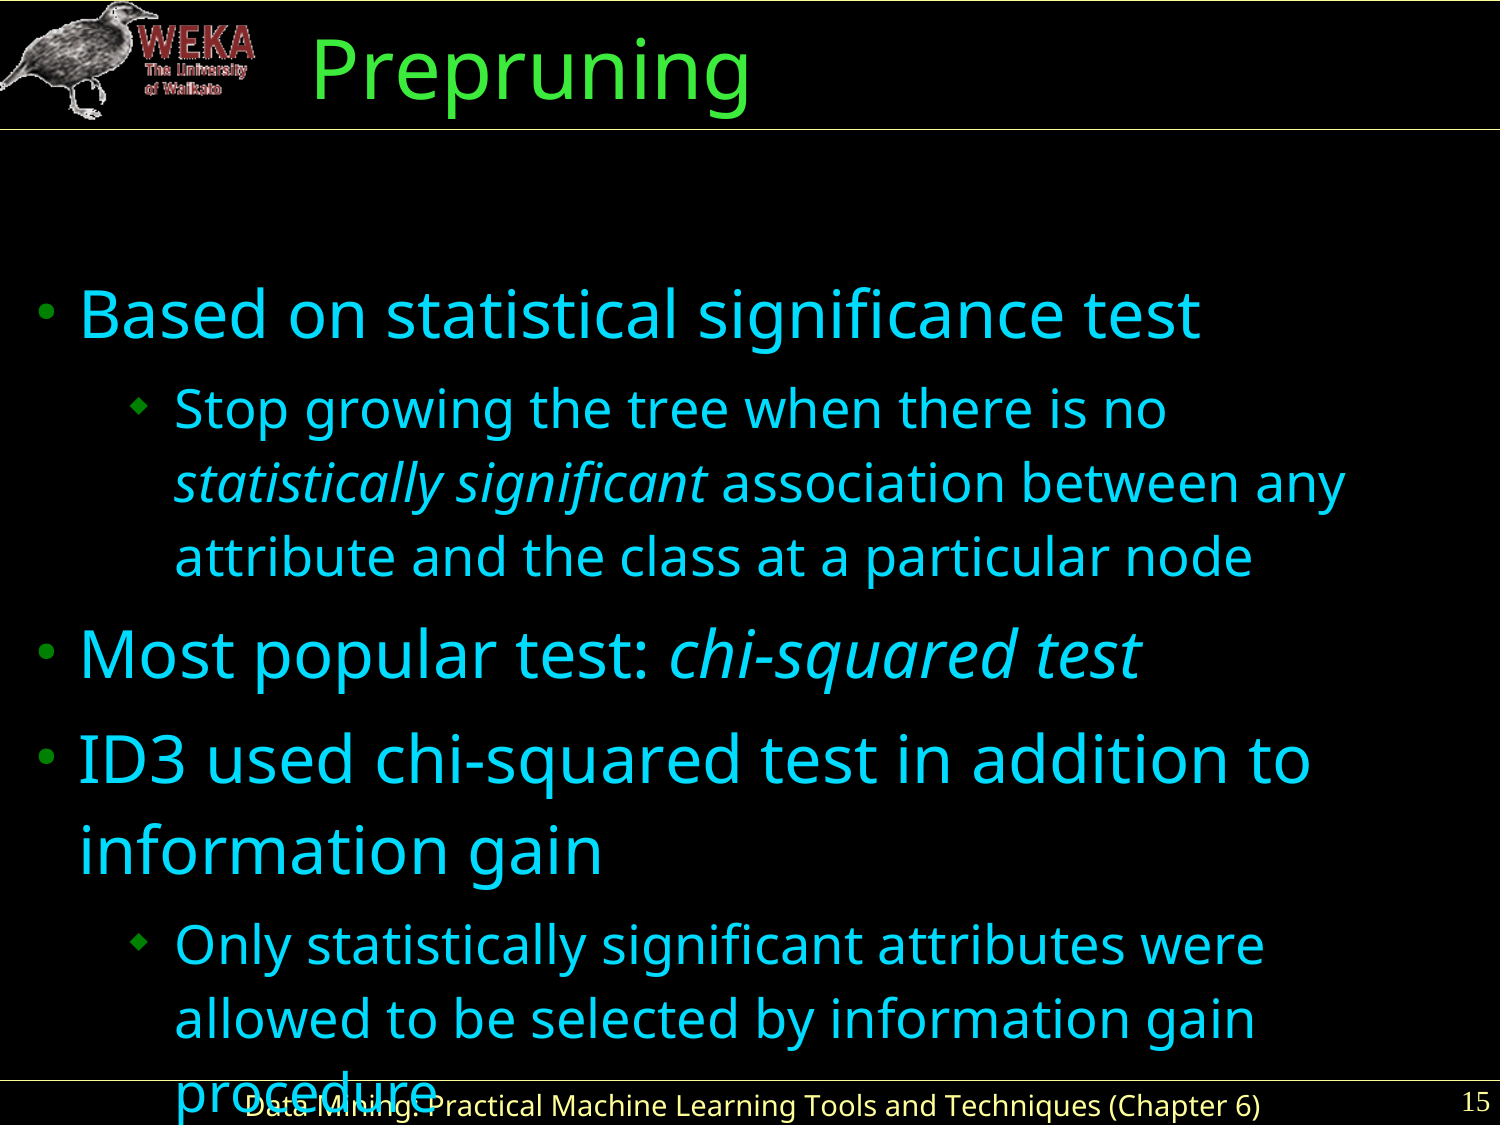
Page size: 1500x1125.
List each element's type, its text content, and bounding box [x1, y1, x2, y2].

list Based on statistical significance test Stop growing the tree when there is no statistically significant association between any attribute and the class at a particular node Most popular test: chi-squared test ID3 used chi-squared test in addition to information gain Only statistically significant attributes were allowed to be selected by information gain procedure [20, 260, 1451, 936]
picture [0, 1, 266, 129]
title Prepruning [295, 0, 1500, 148]
